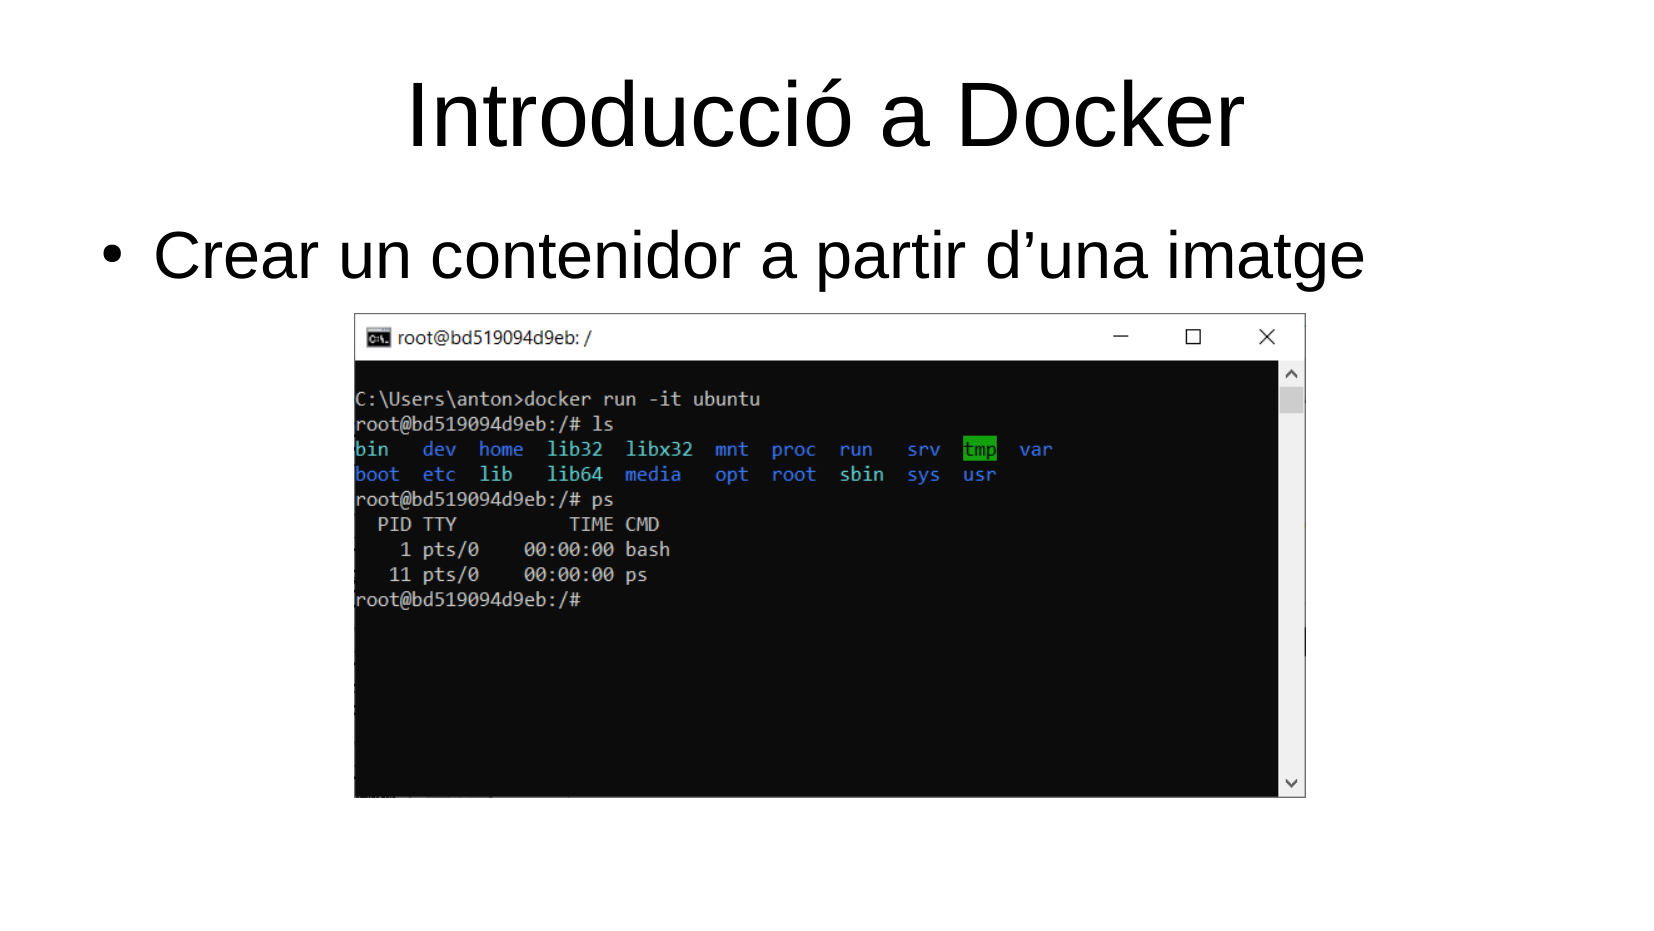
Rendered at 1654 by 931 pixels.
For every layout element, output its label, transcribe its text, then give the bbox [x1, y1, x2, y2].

title Introducció a Docker [82, 37, 1571, 193]
list Crear un contenidor a partir d’una imatge [82, 217, 1571, 758]
picture [354, 313, 1306, 798]
